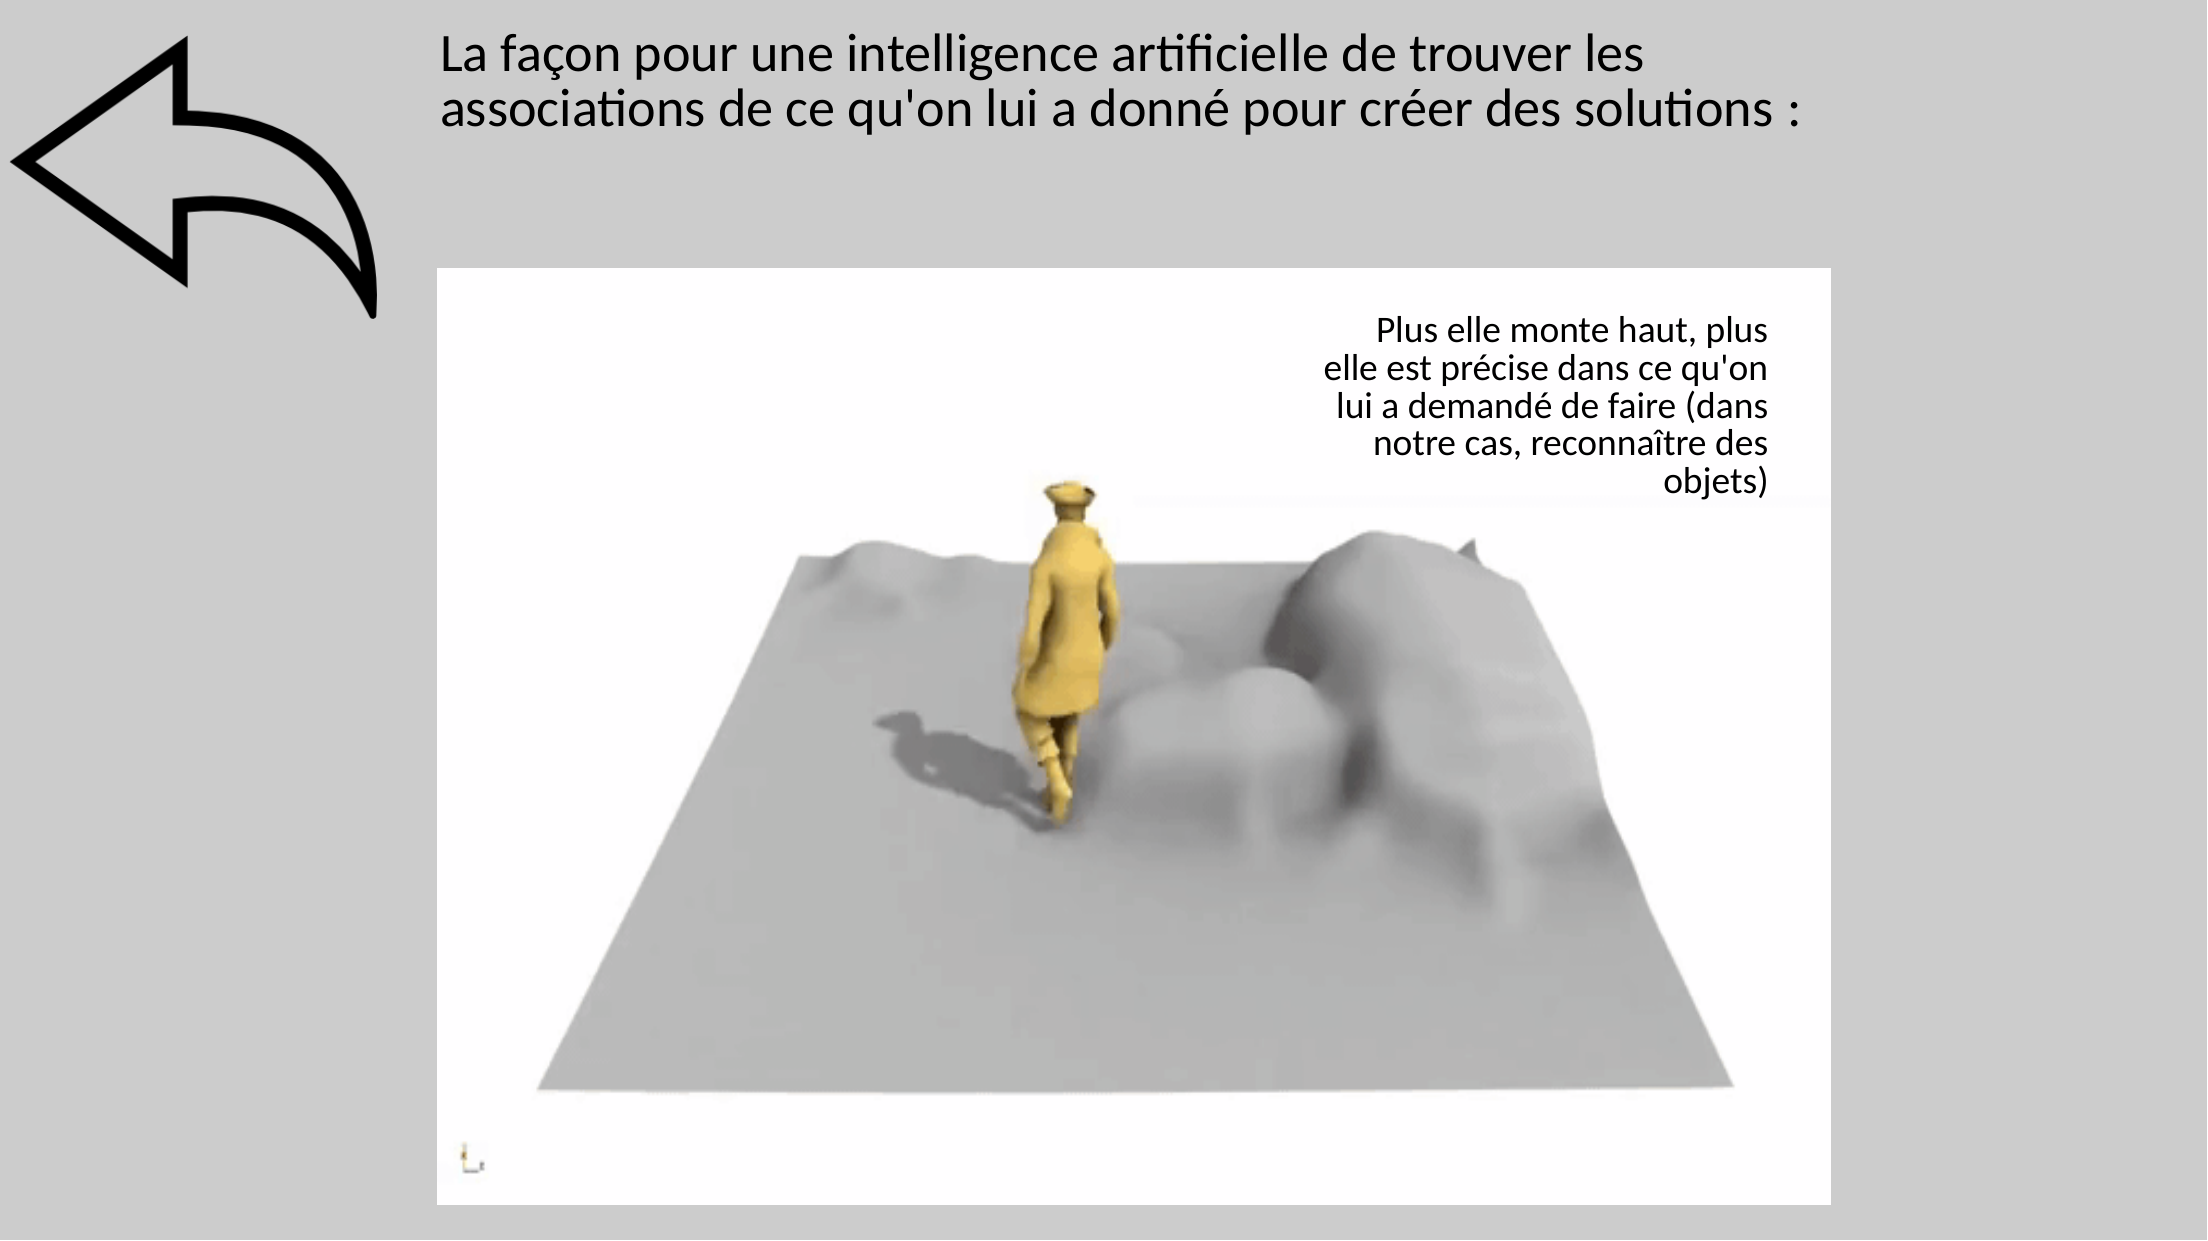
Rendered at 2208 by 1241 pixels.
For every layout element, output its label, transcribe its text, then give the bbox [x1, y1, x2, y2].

text_box Plus elle monte haut, plus elle est précise dans ce qu'on lui a demandé de faire (dans notre cas, reconnaître des objets) [1299, 307, 1784, 551]
picture [9, 35, 378, 319]
picture [437, 268, 1831, 1205]
text_box La façon pour une intelligence artificielle de trouver les associations de ce qu'on lui a donné pour créer des solutions : [425, 23, 1831, 238]
